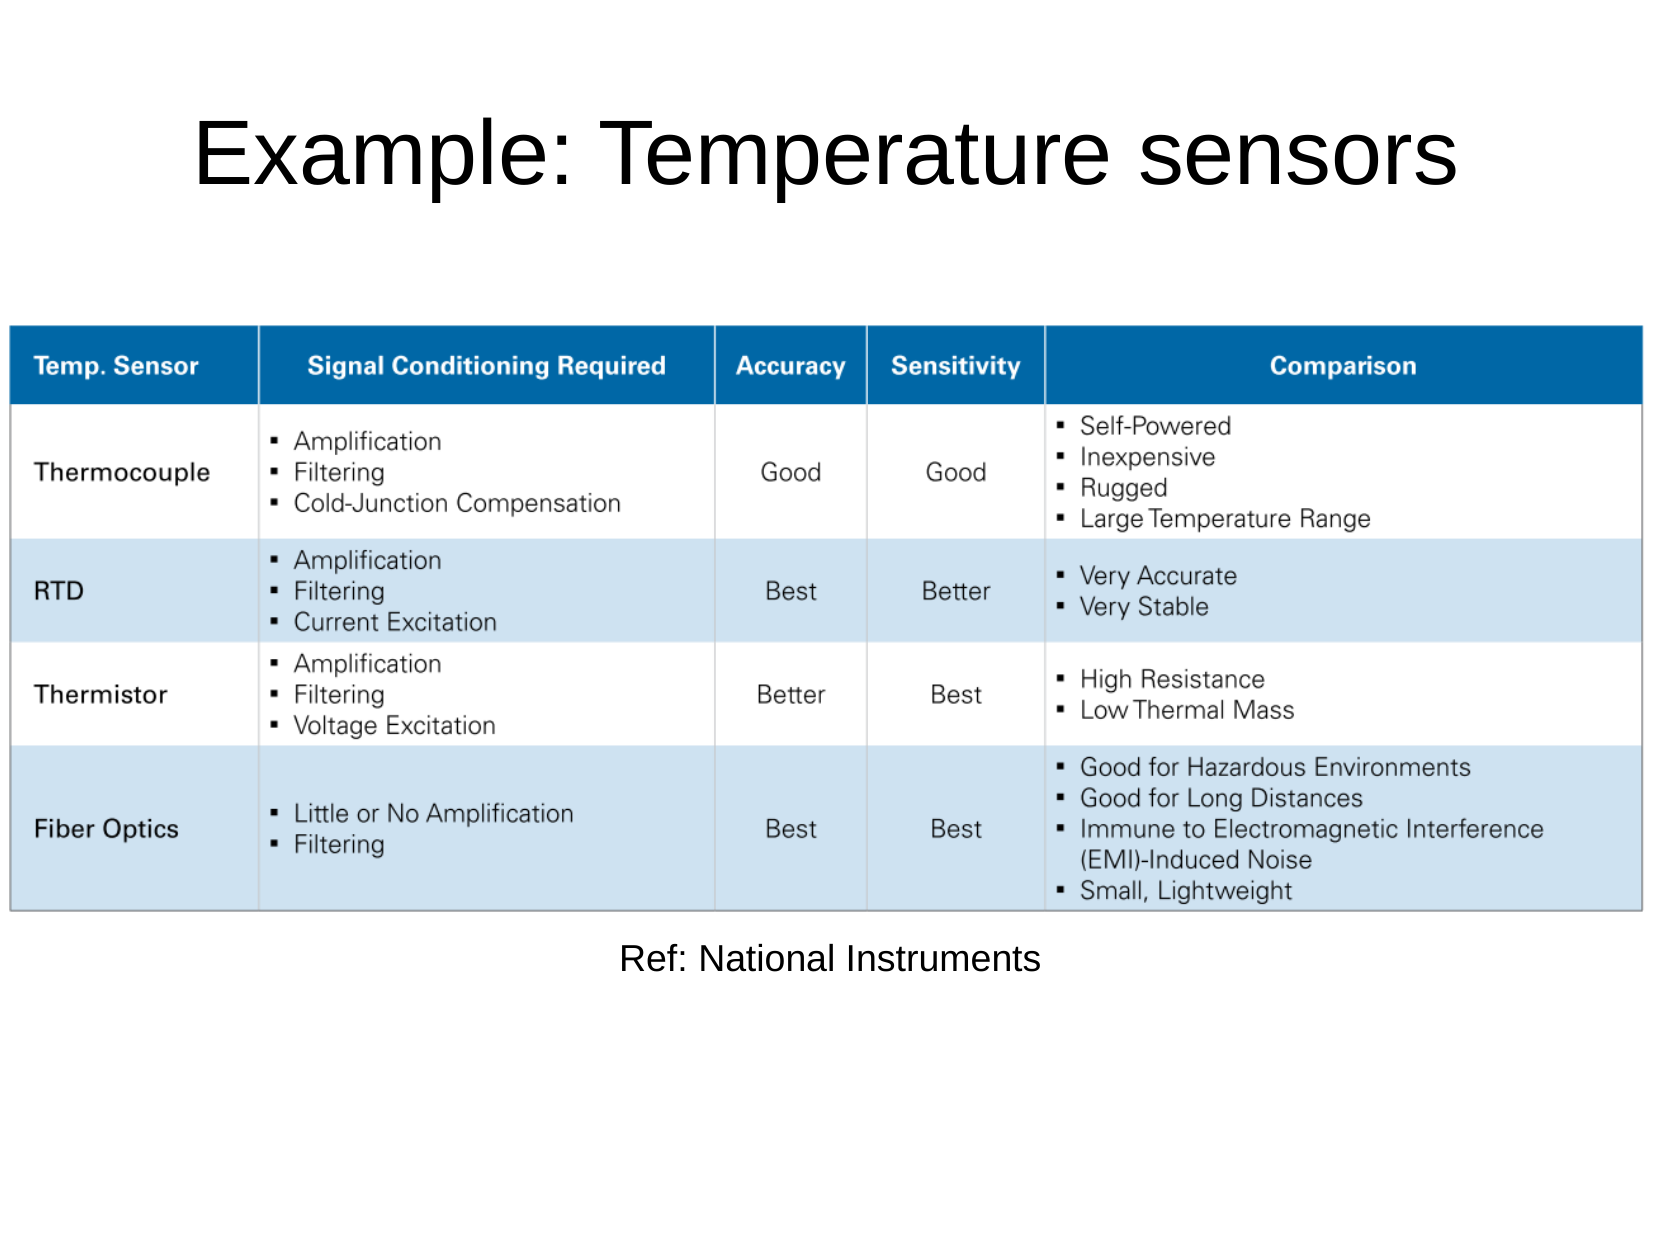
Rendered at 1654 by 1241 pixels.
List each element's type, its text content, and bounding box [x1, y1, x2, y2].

picture [3, 318, 1654, 927]
title Example: Temperature sensors [82, 49, 1571, 257]
